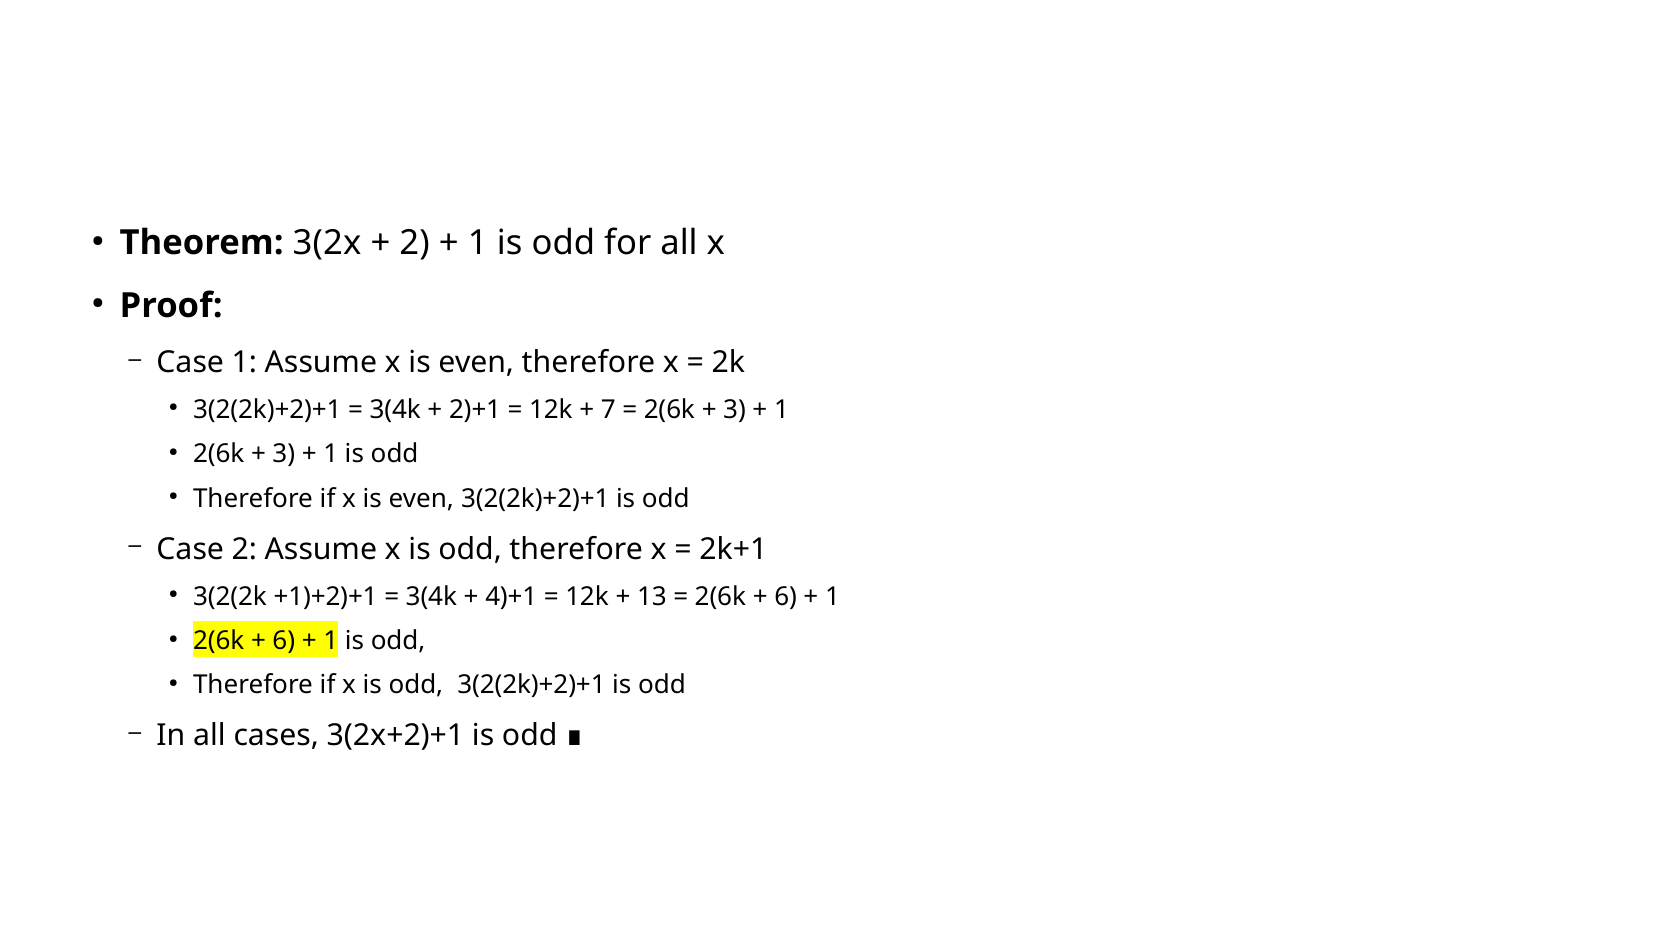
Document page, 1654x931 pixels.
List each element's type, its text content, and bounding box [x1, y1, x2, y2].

list Theorem: 3(2x + 2) + 1 is odd for all x Proof: Case 1: Assume x is even, therefore x = 2k 3(2(2k)+2)+1 = 3(4k + 2)+1 = 12k + 7 = 2(6k + 3) + 1 2(6k + 3) + 1 is odd Therefore if x is even, 3(2(2k)+2)+1 is odd Case 2: Assume x is odd, therefore x = 2k+1 3(2(2k +1)+2)+1 = 3(4k + 4)+1 = 12k + 13 = 2(6k + 6) + 1 2(6k + 6) + 1 is odd, Therefore if x is odd, 3(2(2k)+2)+1 is odd In all cases, 3(2x+2)+1 is odd ∎ [82, 217, 1571, 758]
